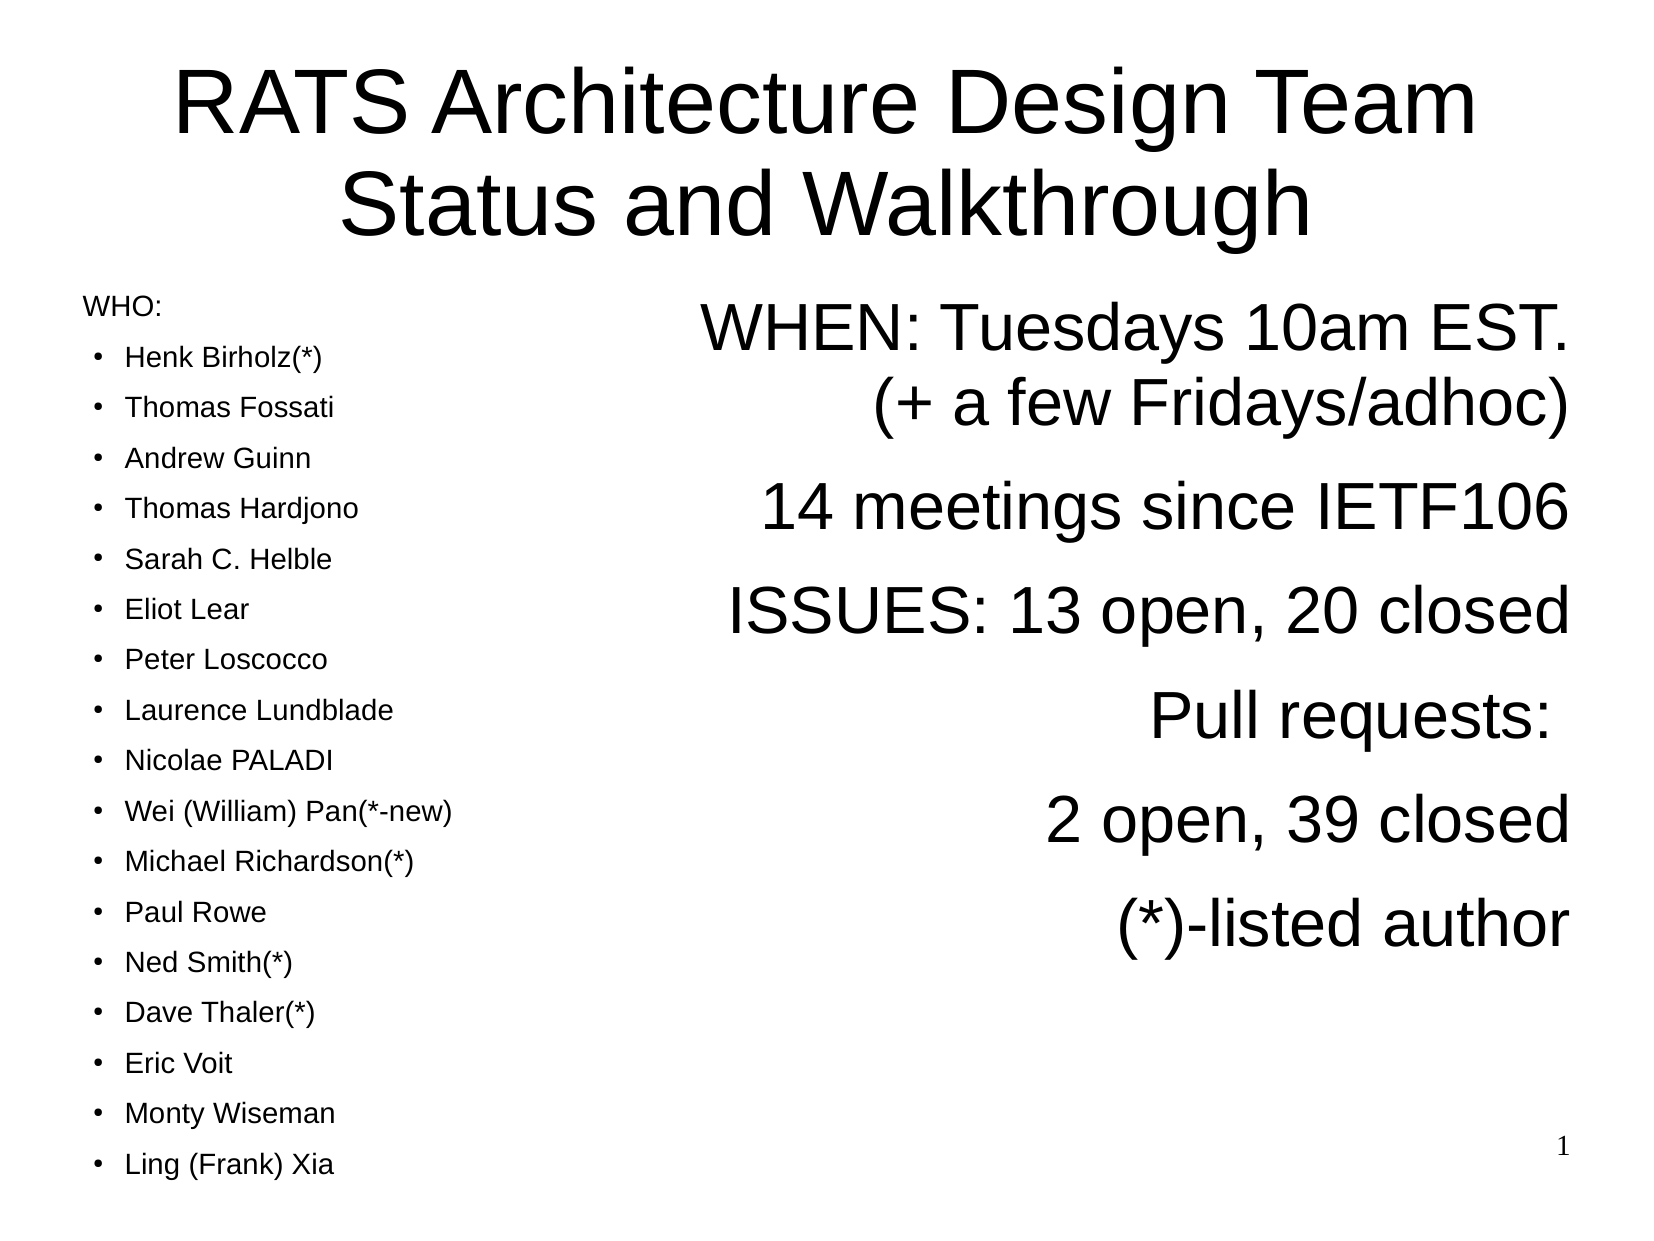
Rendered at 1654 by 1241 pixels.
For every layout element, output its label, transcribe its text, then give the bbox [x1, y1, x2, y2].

list WHO: Henk Birholz(*) Thomas Fossati Andrew Guinn Thomas Hardjono Sarah C. Helble Eliot Lear Peter Loscocco Laurence Lundblade Nicolae PALADI Wei (William) Pan(*-new) Michael Richardson(*) Paul Rowe Ned Smith(*) Dave Thaler(*) Eric Voit Monty Wiseman Ling (Frank) Xia [82, 290, 733, 1182]
list WHEN: Tuesdays 10am EST. (+ a few Fridays/adhoc) 14 meetings since IETF106 ISSUES: 13 open, 20 closed Pull requests: 2 open, 39 closed (*)-listed author [685, 290, 1572, 1146]
title RATS Architecture Design Team Status and Walkthrough [82, 49, 1571, 257]
